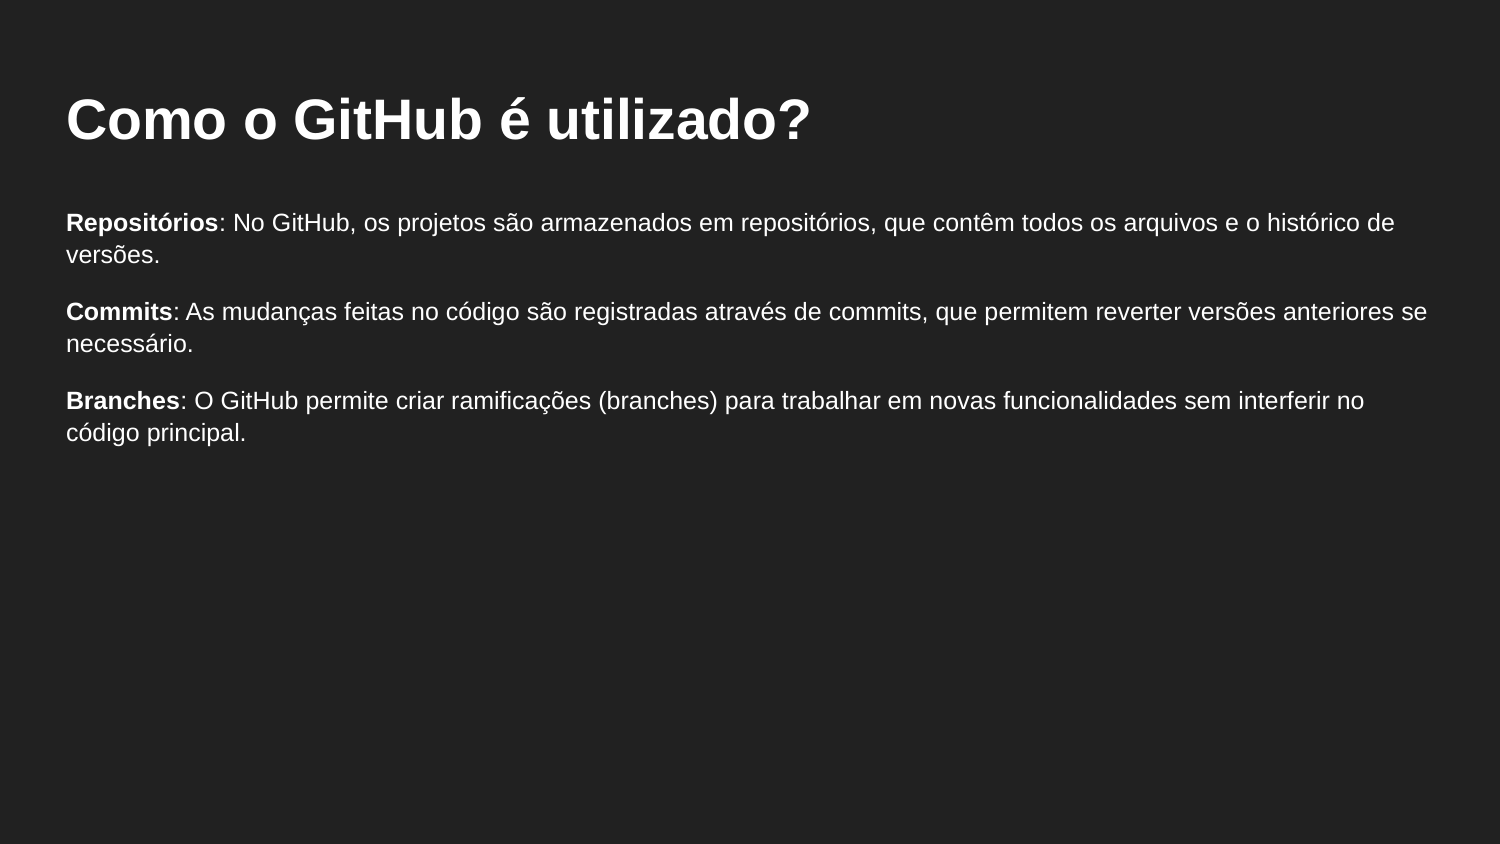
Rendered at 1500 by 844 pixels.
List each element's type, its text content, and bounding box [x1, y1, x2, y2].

title Como o GitHub é utilizado? [51, 72, 1449, 167]
list Repositórios: No GitHub, os projetos são armazenados em repositórios, que contêm todos os arquivos e o histórico de versões. Commits: As mudanças feitas no código são registradas através de commits, que permitem reverter versões anteriores se necessário. Branches: O GitHub permite criar ramificações (branches) para trabalhar em novas funcionalidades sem interferir no código principal. [51, 189, 1449, 750]
